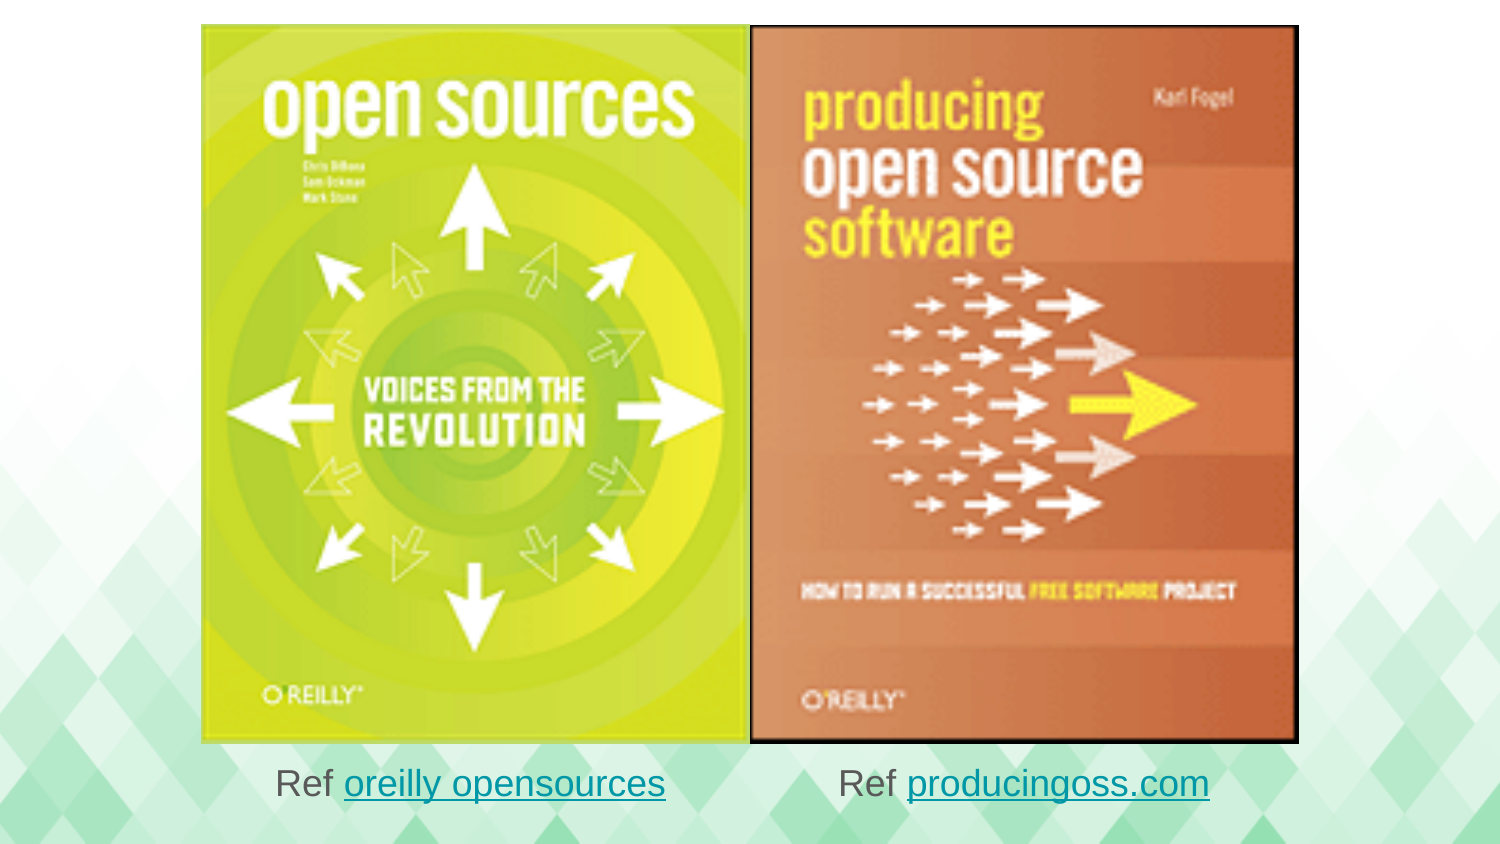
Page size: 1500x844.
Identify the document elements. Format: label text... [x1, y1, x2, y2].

text_box Ref producingoss.com [750, 743, 1299, 820]
text_box Ref oreilly opensources [201, 743, 750, 820]
picture [0, 0, 1500, 844]
